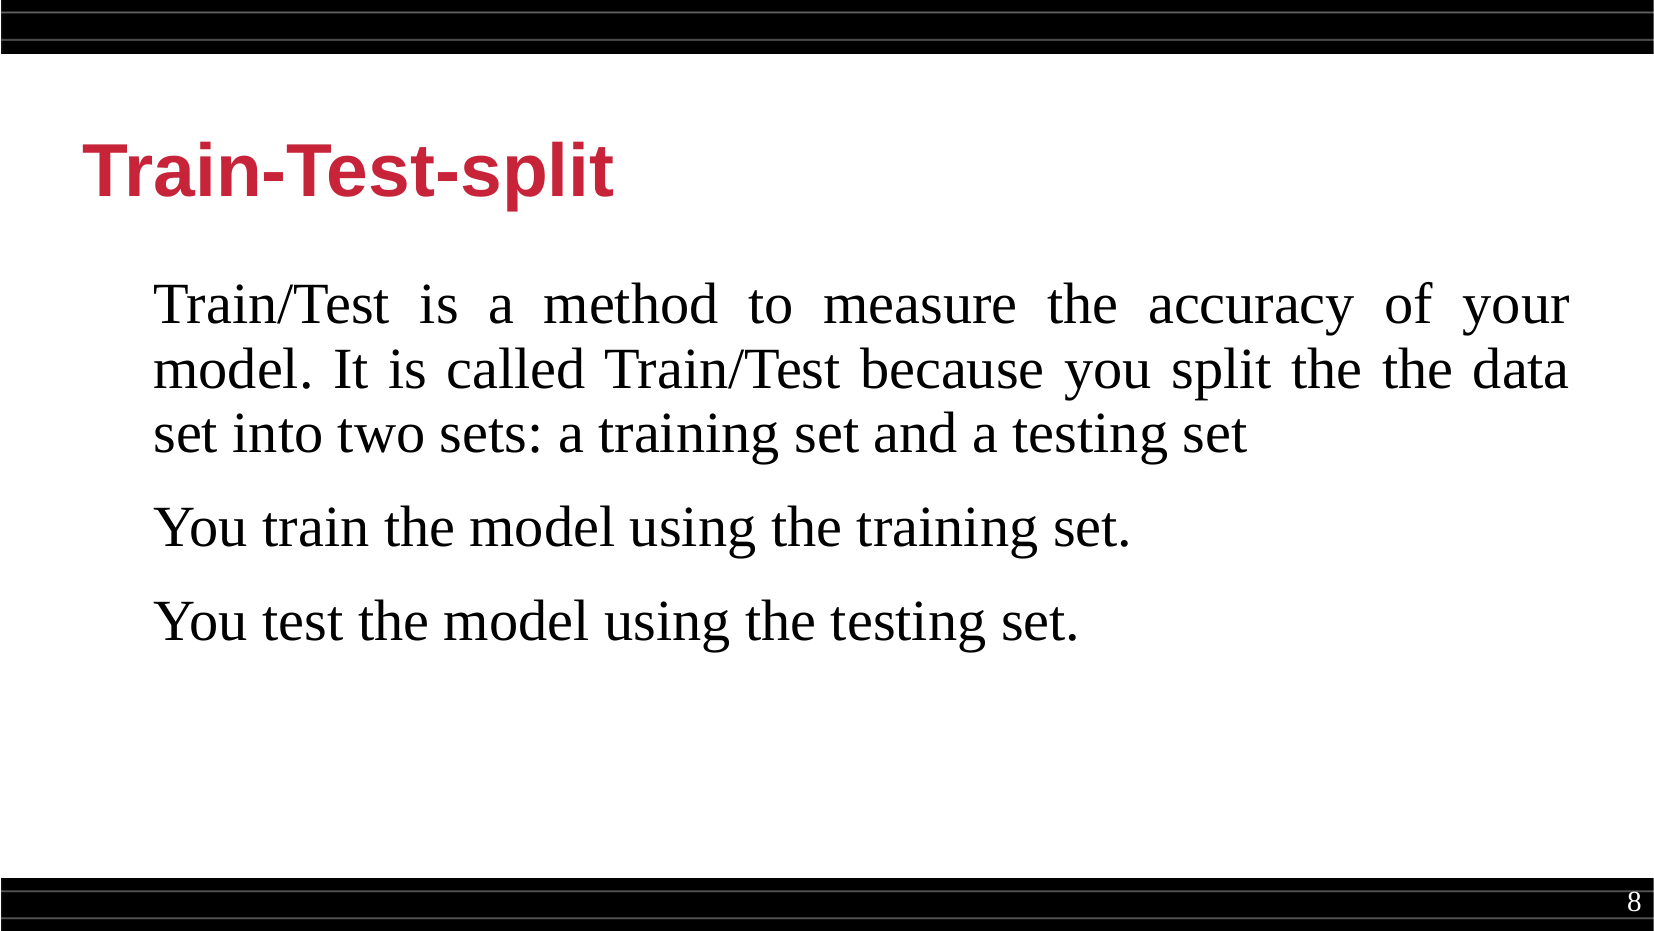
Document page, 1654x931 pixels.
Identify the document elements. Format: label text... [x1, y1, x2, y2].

picture [1, 878, 1654, 931]
picture [1, 0, 1654, 54]
list Train/Test is a method to measure the accuracy of your model. It is called Train/Test because you split the the data set into two sets: a training set and a testing set You train the model using the training set. You test the model using the testing set. [82, 271, 1571, 758]
title Train-Test-split [82, 92, 1571, 249]
